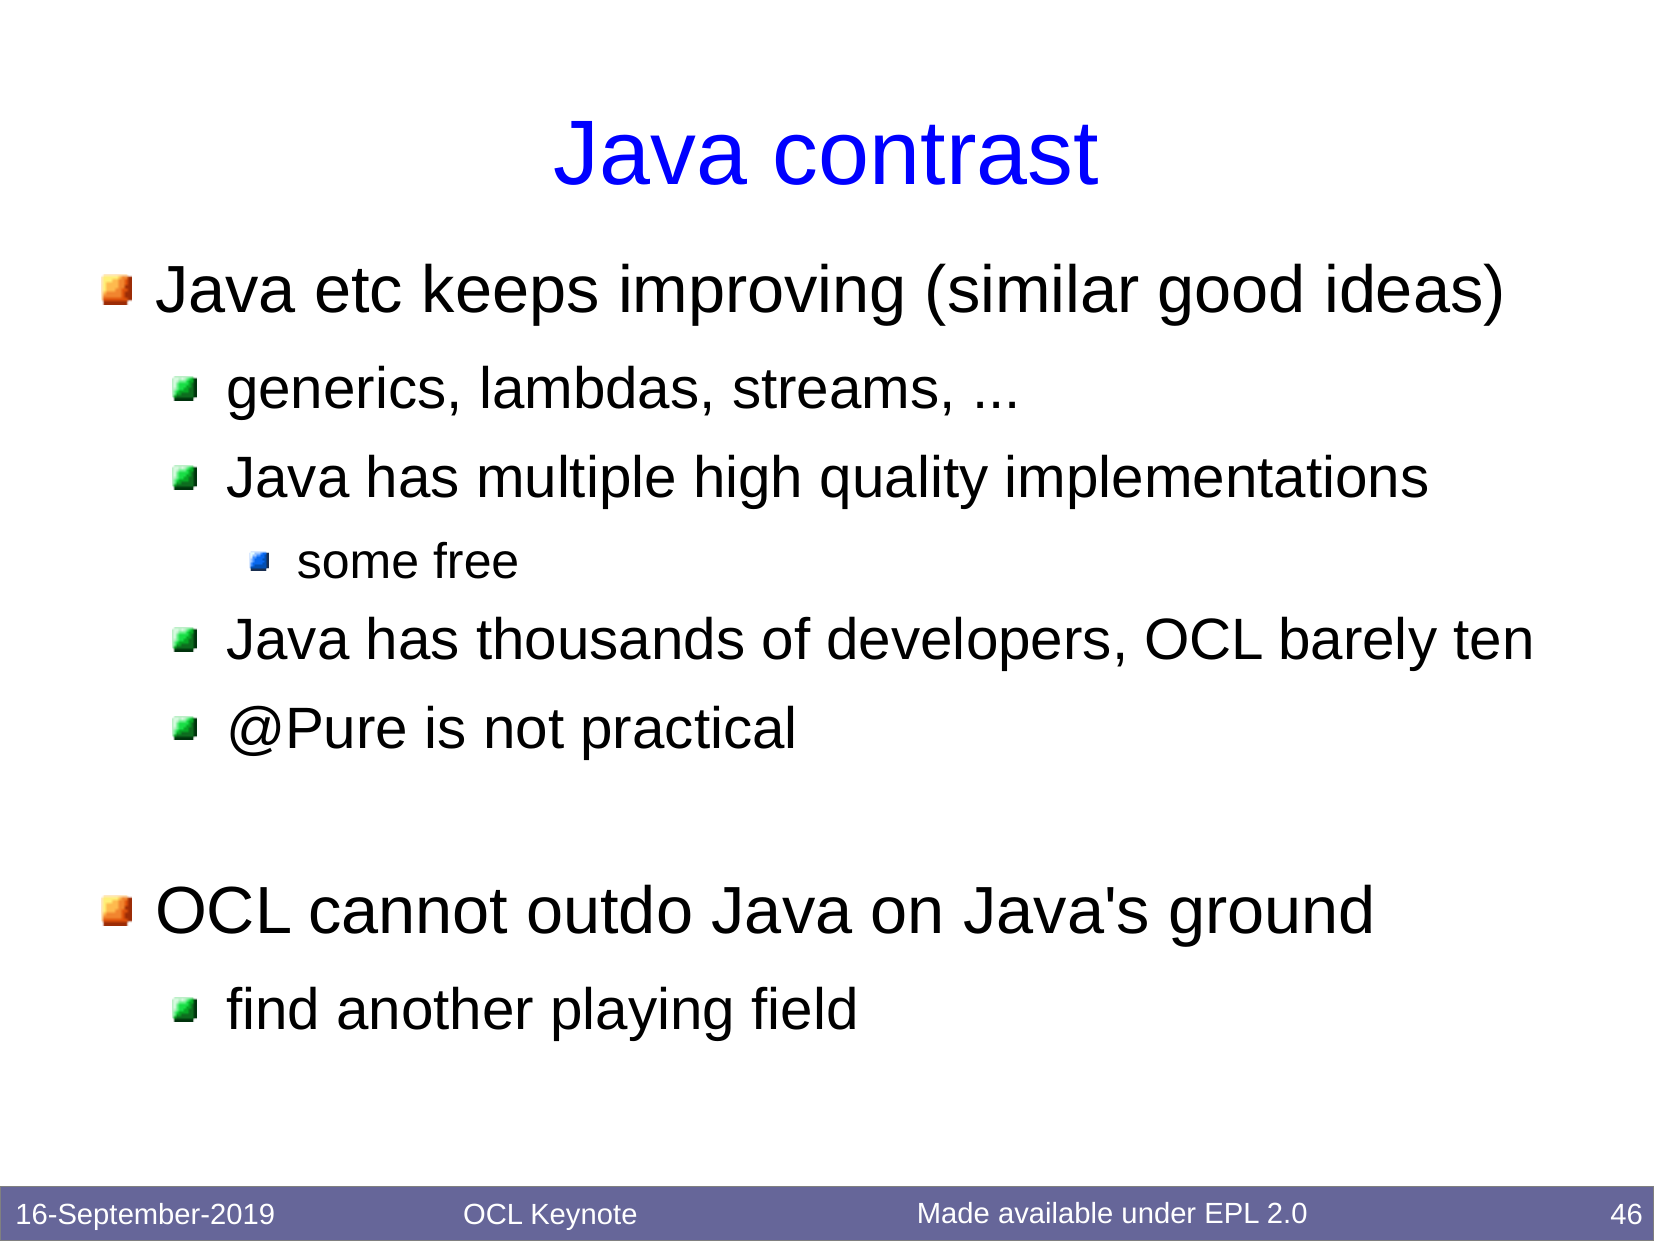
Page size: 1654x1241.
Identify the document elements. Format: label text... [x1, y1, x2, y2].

list Java etc keeps improving (similar good ideas) generics, lambdas, streams, ... Java has multiple high quality implementations some free Java has thousands of developers, OCL barely ten @Pure is not practical OCL cannot outdo Java on Java's ground find another playing field [84, 251, 1573, 1147]
title Java contrast [82, 49, 1571, 257]
